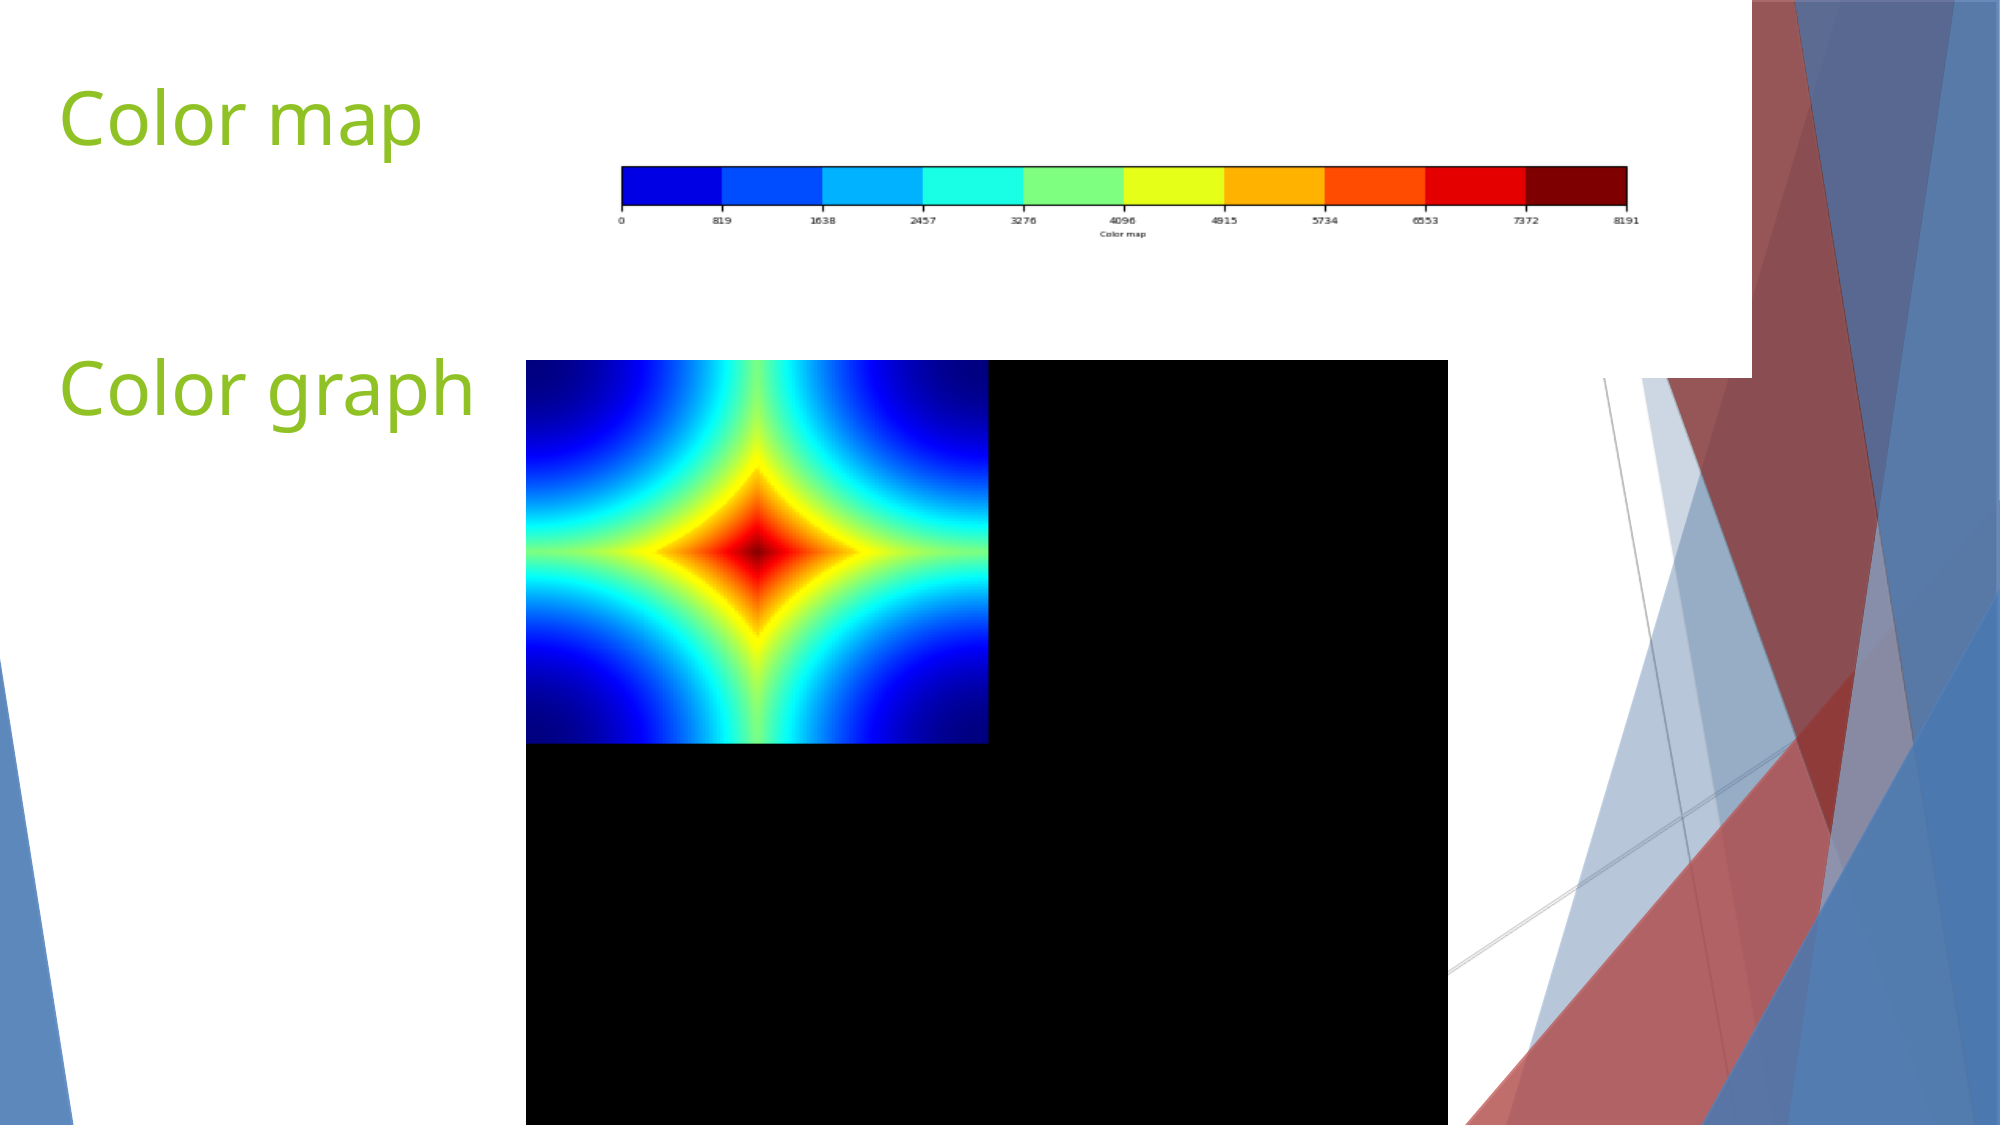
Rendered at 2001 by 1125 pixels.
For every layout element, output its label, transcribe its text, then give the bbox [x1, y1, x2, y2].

text_box Color map Color graph [44, 63, 501, 600]
picture [496, 0, 1752, 1125]
